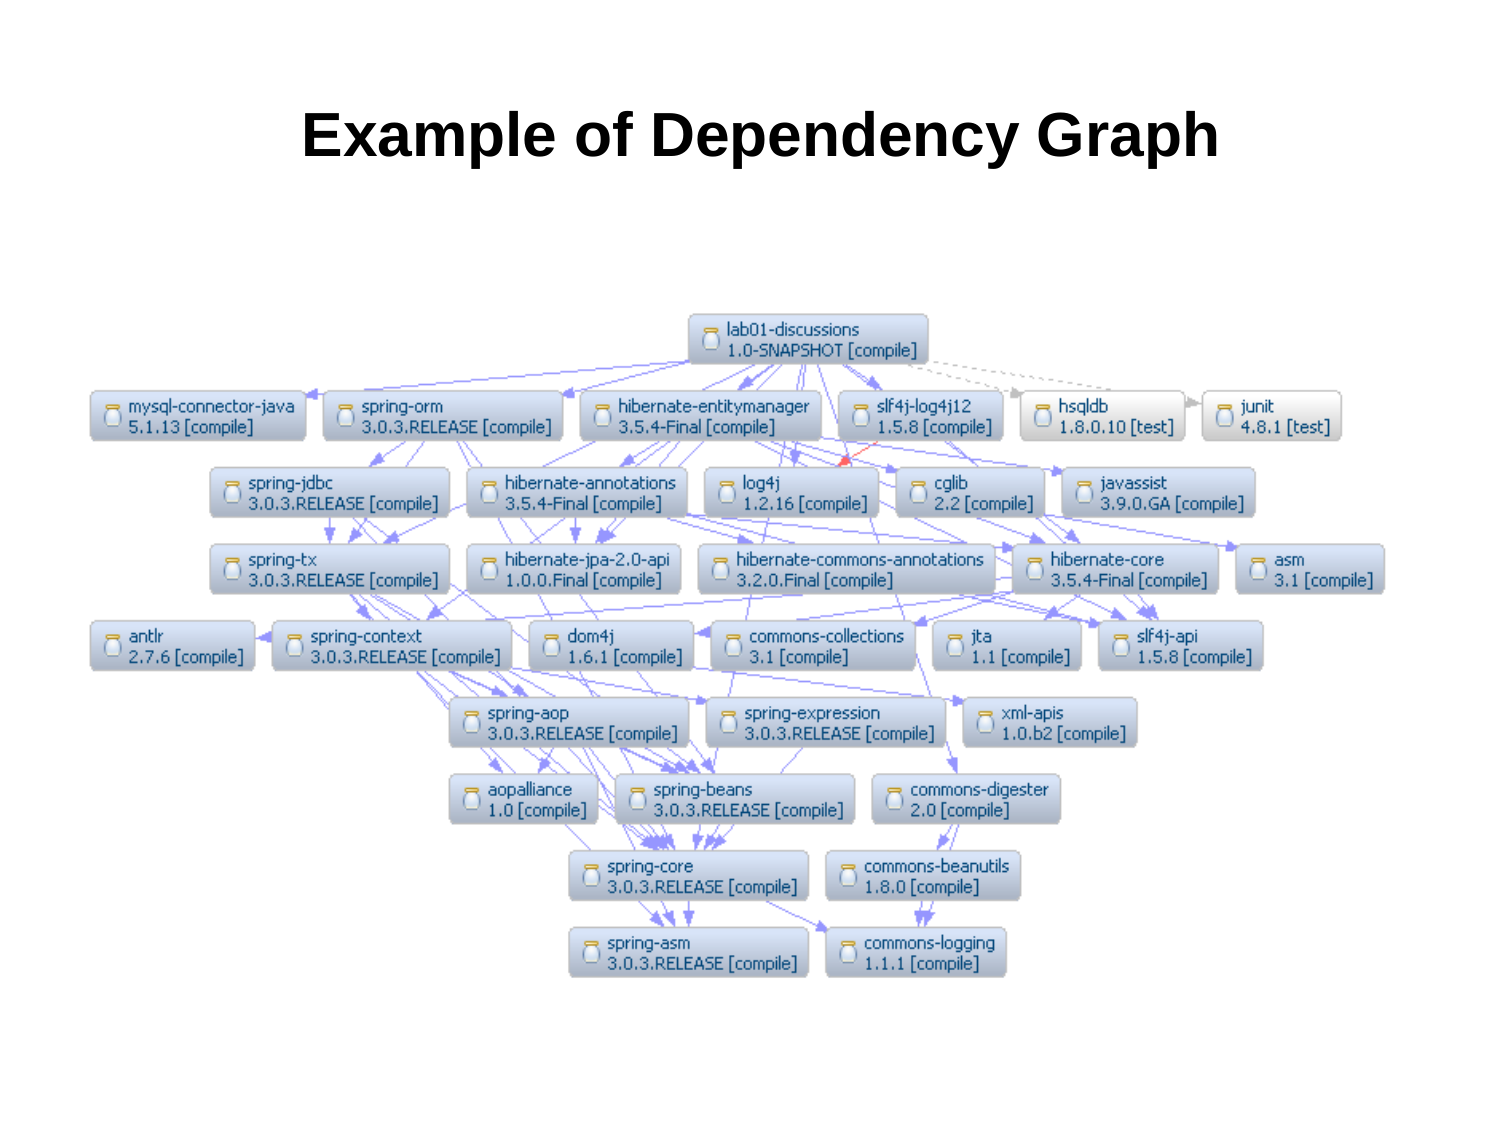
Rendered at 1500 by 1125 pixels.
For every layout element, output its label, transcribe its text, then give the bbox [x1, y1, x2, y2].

picture [74, 293, 1395, 986]
title Example of Dependency Graph [75, 44, 1425, 177]
